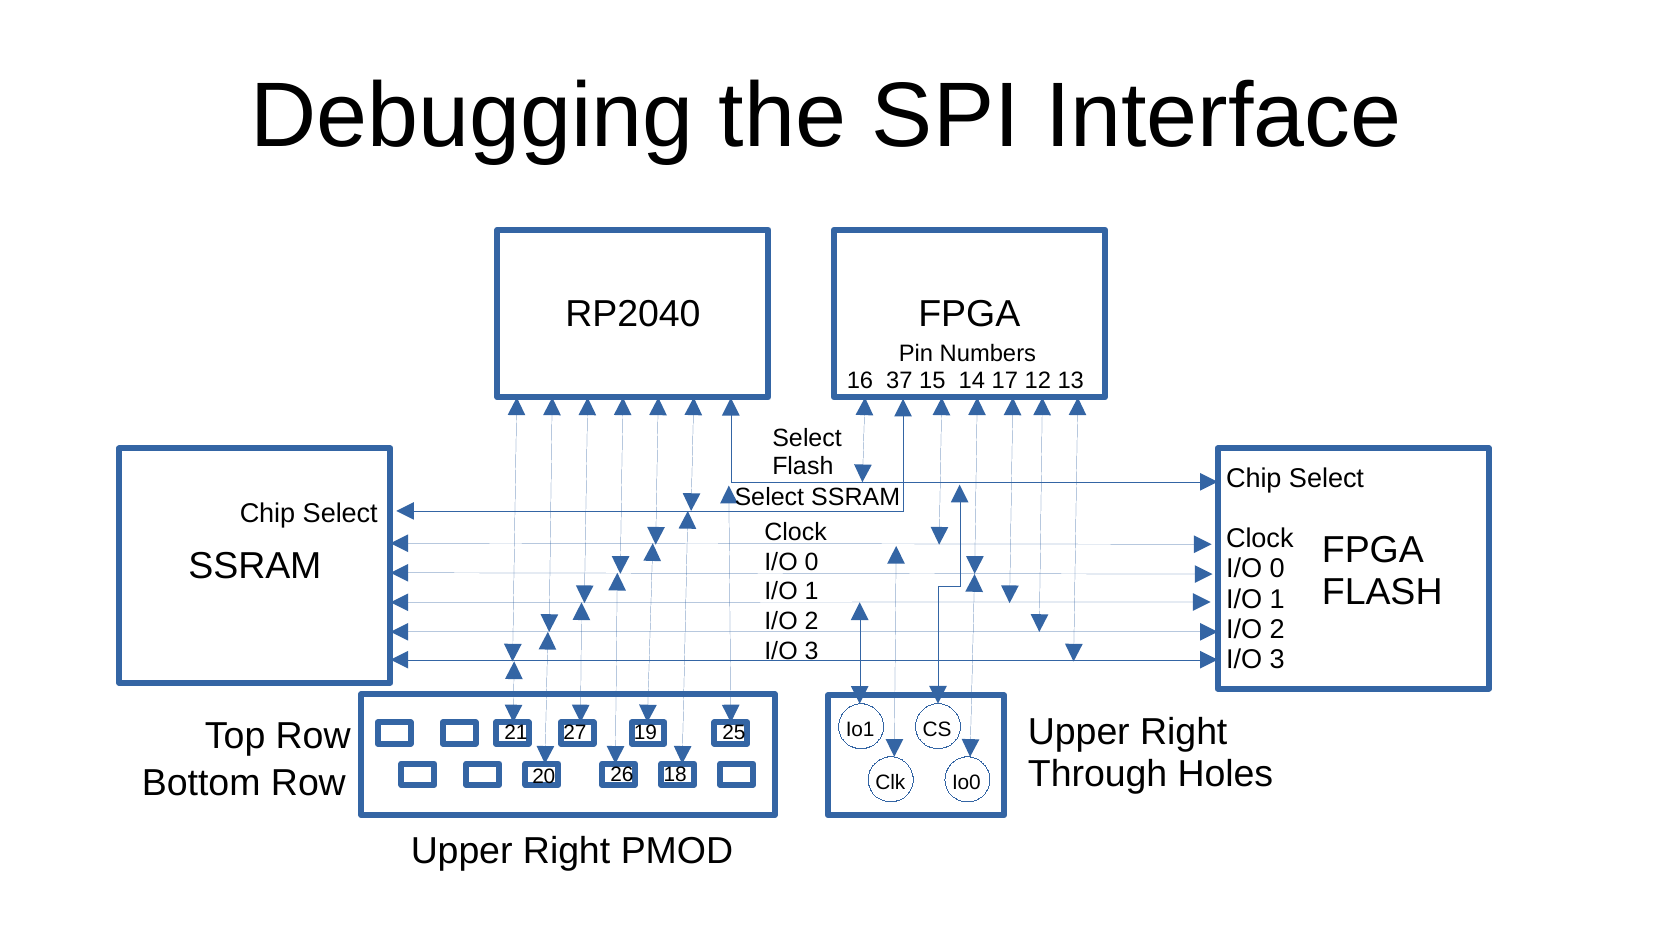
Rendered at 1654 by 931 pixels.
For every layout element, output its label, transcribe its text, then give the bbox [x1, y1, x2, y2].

text_box Select SSRAM [719, 475, 941, 518]
text_box [616, 694, 648, 746]
text_box I/O 1 [749, 584, 834, 599]
text_box 19 [619, 713, 672, 752]
text_box RP2040 [497, 229, 769, 398]
text_box Bottom Row [127, 764, 361, 812]
text_box [546, 694, 580, 746]
text_box Upper Right PMOD [396, 821, 749, 879]
text_box Chip Select Clock I/O 0 I/O 1 I/O 2 I/O 3 [1211, 455, 1379, 682]
text_box 20 [517, 757, 571, 796]
text_box 27 [548, 713, 602, 752]
text_box Clk [860, 763, 921, 802]
text_box Io1 [831, 710, 890, 749]
text_box Select Flash [743, 416, 864, 475]
text_box [1217, 448, 1489, 689]
text_box CS [907, 710, 967, 749]
text_box 25 [707, 713, 761, 752]
text_box I/O 2 [749, 599, 834, 628]
text_box 26 [595, 754, 648, 793]
text_box Io0 [937, 763, 996, 802]
text_box SSRAM [119, 448, 391, 683]
text_box Upper Right Through Holes [1013, 703, 1289, 805]
text_box Clock [749, 518, 842, 554]
text_box 21 [489, 713, 543, 752]
text_box [361, 694, 775, 816]
text_box [827, 695, 1005, 816]
text_box Chip Select [225, 490, 393, 536]
text_box Top Row [127, 707, 366, 764]
title Debugging the SPI Interface [82, 37, 1571, 193]
text_box Pin Numbers 16 37 15 14 17 12 13 [832, 332, 1116, 411]
text_box 18 [648, 754, 702, 793]
text_box FPGA [833, 229, 1106, 332]
text_box [514, 694, 546, 746]
text_box [621, 694, 683, 754]
text_box I/O 0 [749, 540, 834, 584]
text_box I/O 3 [749, 628, 834, 672]
text_box FPGA FLASH [1379, 521, 1458, 621]
